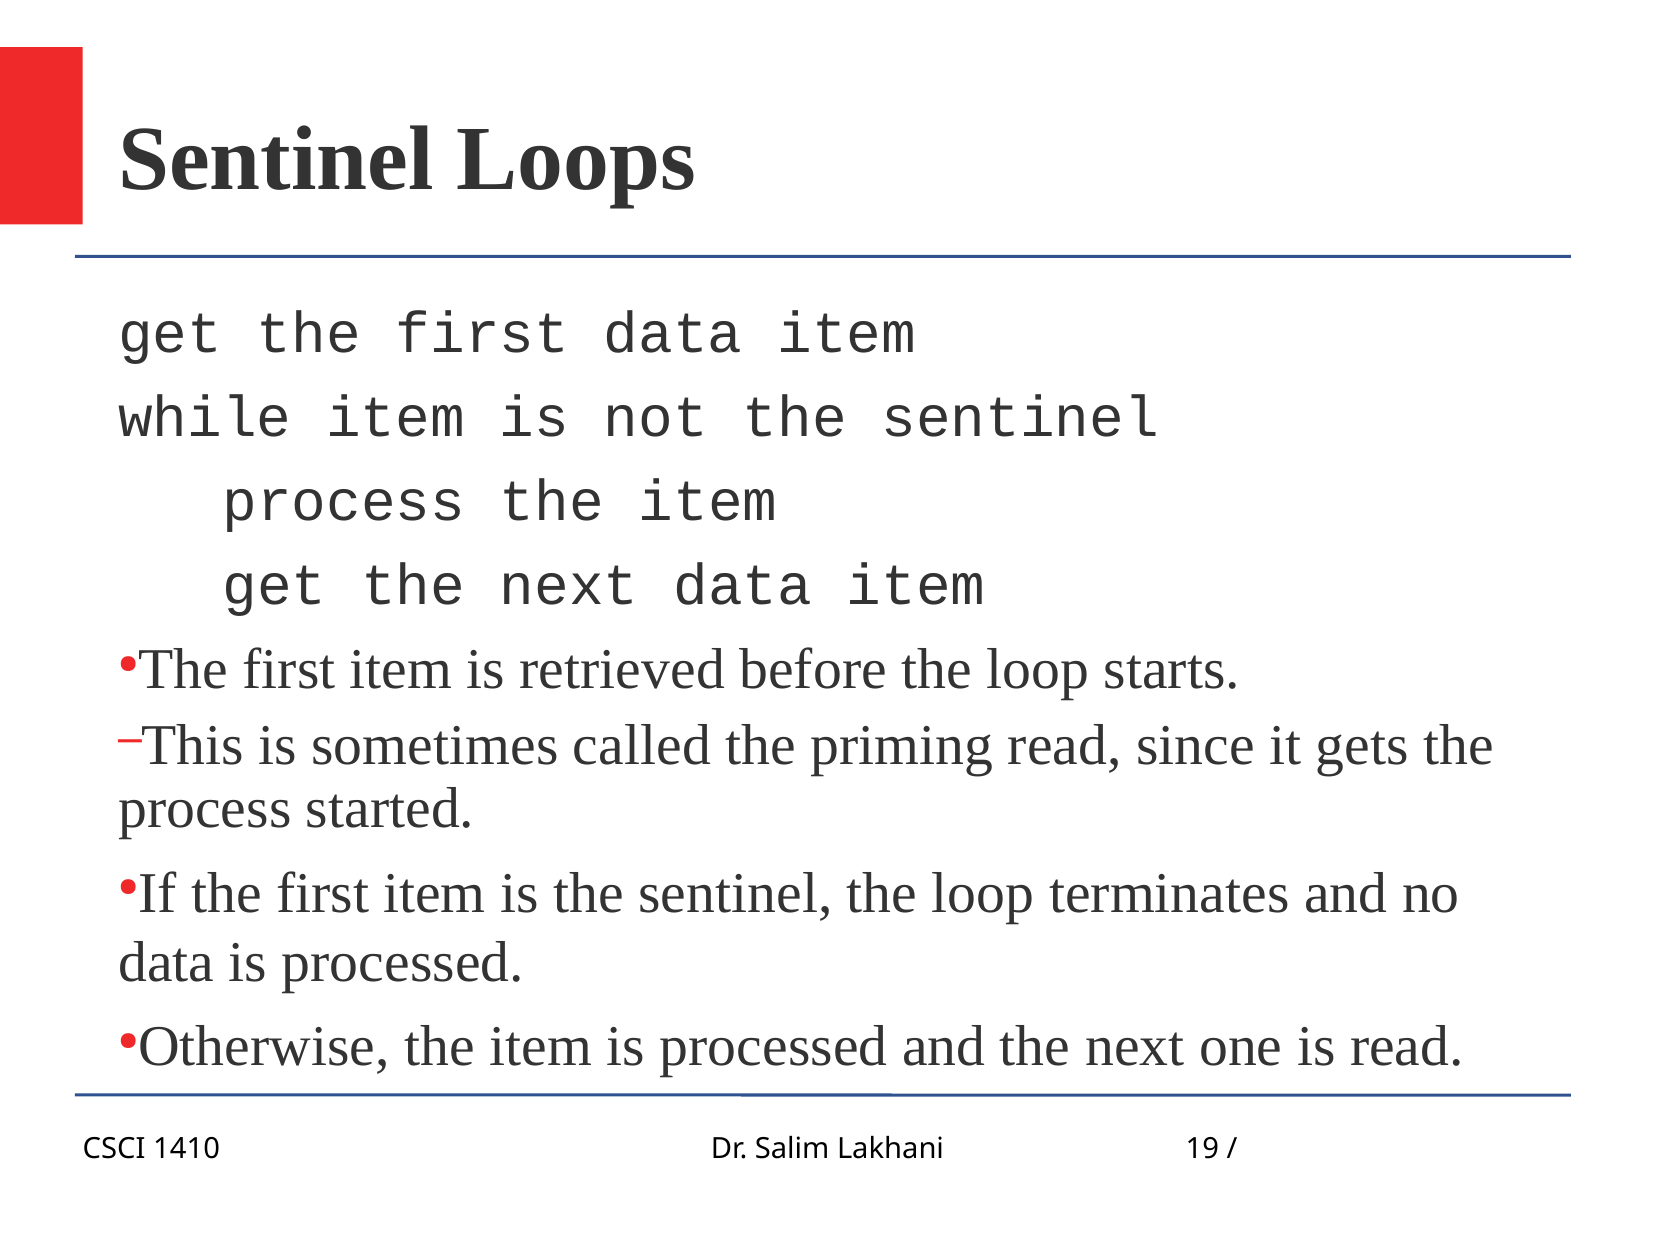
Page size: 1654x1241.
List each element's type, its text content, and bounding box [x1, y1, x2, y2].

text_box CSCI 1410 [82, 1129, 468, 1216]
text_box / [1185, 1129, 1571, 1216]
text_box Dr. Salim Lakhani [565, 1129, 1090, 1216]
title Sentinel Loops [118, 49, 1571, 257]
list get the first data item while item is not the sentinel process the item get the next data item The first item is retrieved before the loop starts. This is sometimes called the priming read, since it gets the process started. If the first item is the sentinel, the loop terminates and no data is processed. Otherwise, the item is processed and the next one is read. [118, 295, 1536, 1080]
